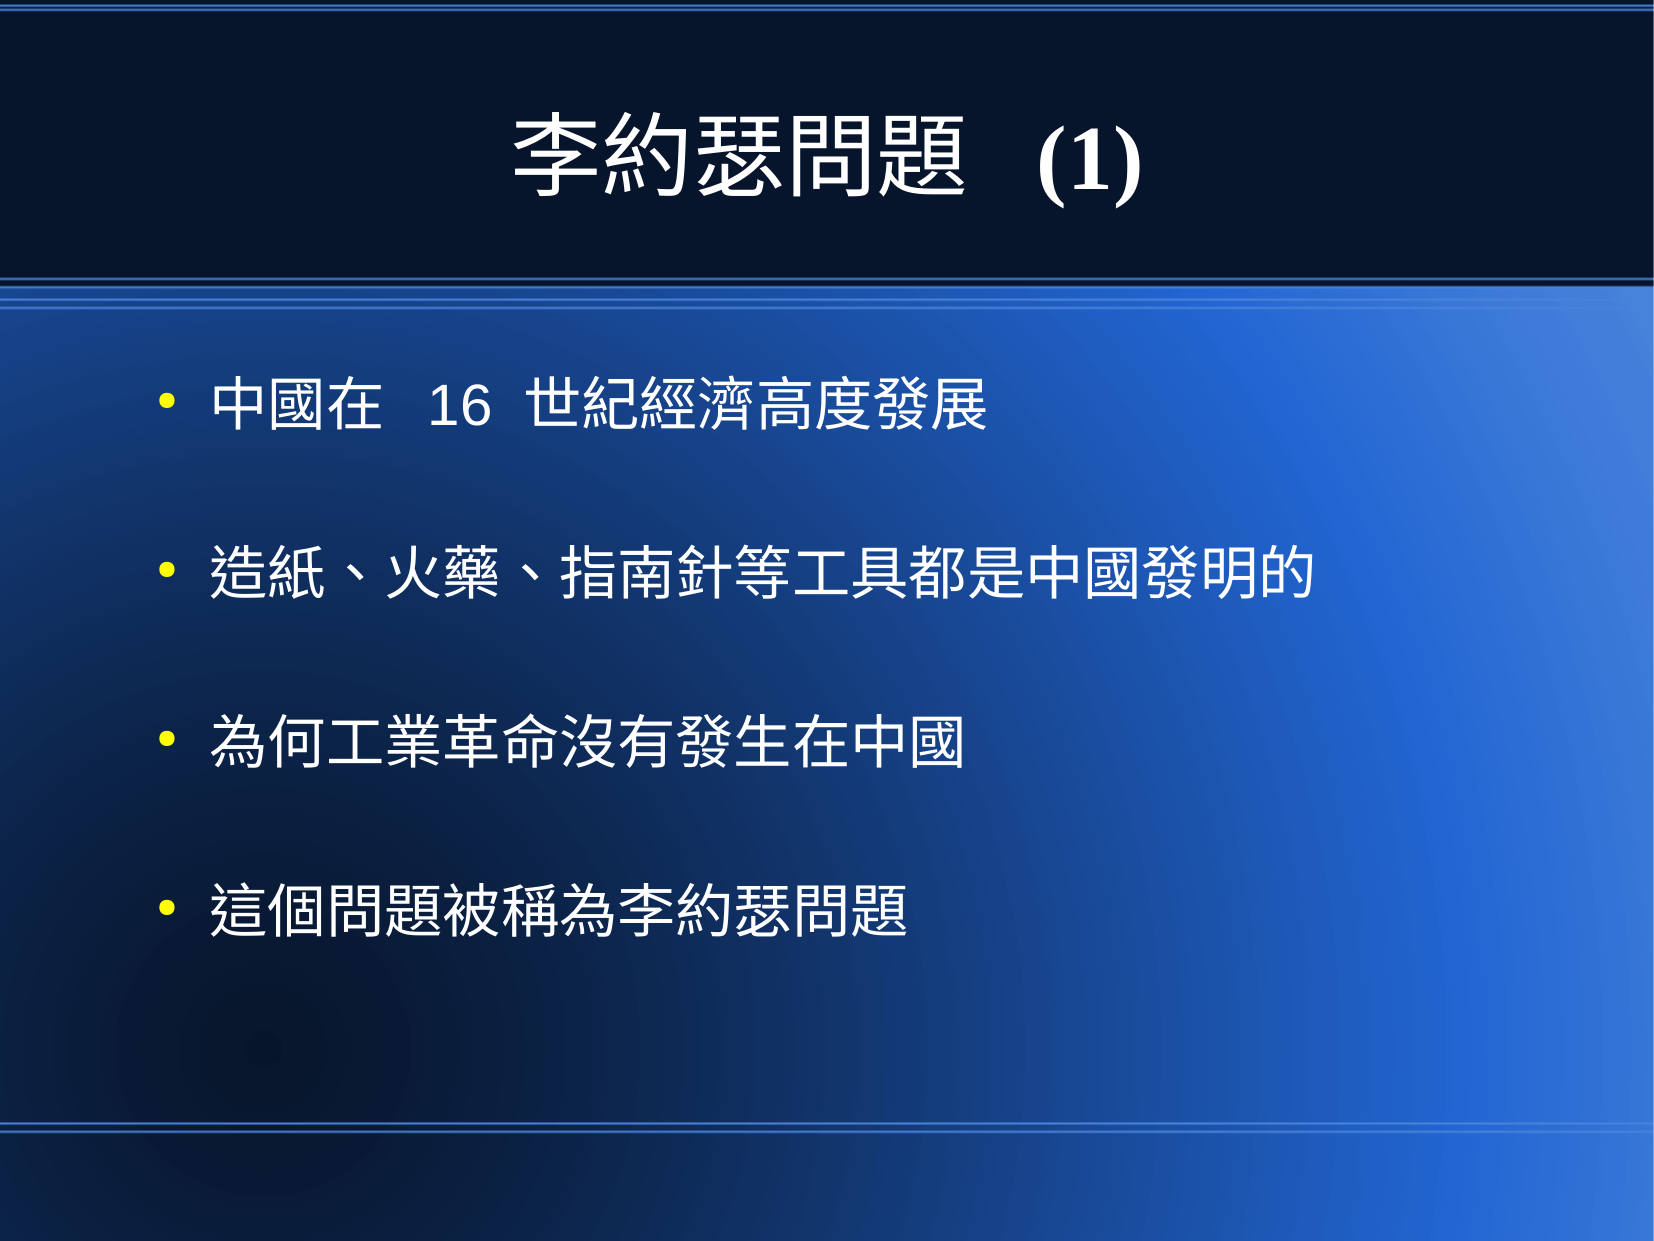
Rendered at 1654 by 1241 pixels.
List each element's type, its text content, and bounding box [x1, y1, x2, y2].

list 中國在 16 世紀經濟高度發展 造紙、火藥、指南針等工具都是中國發明的 為何工業革命沒有發生在中國 這個問題被稱為李約瑟問題 [124, 359, 1530, 1103]
title 李約瑟問題 (1) [82, 49, 1571, 257]
picture [0, 0, 1654, 1241]
